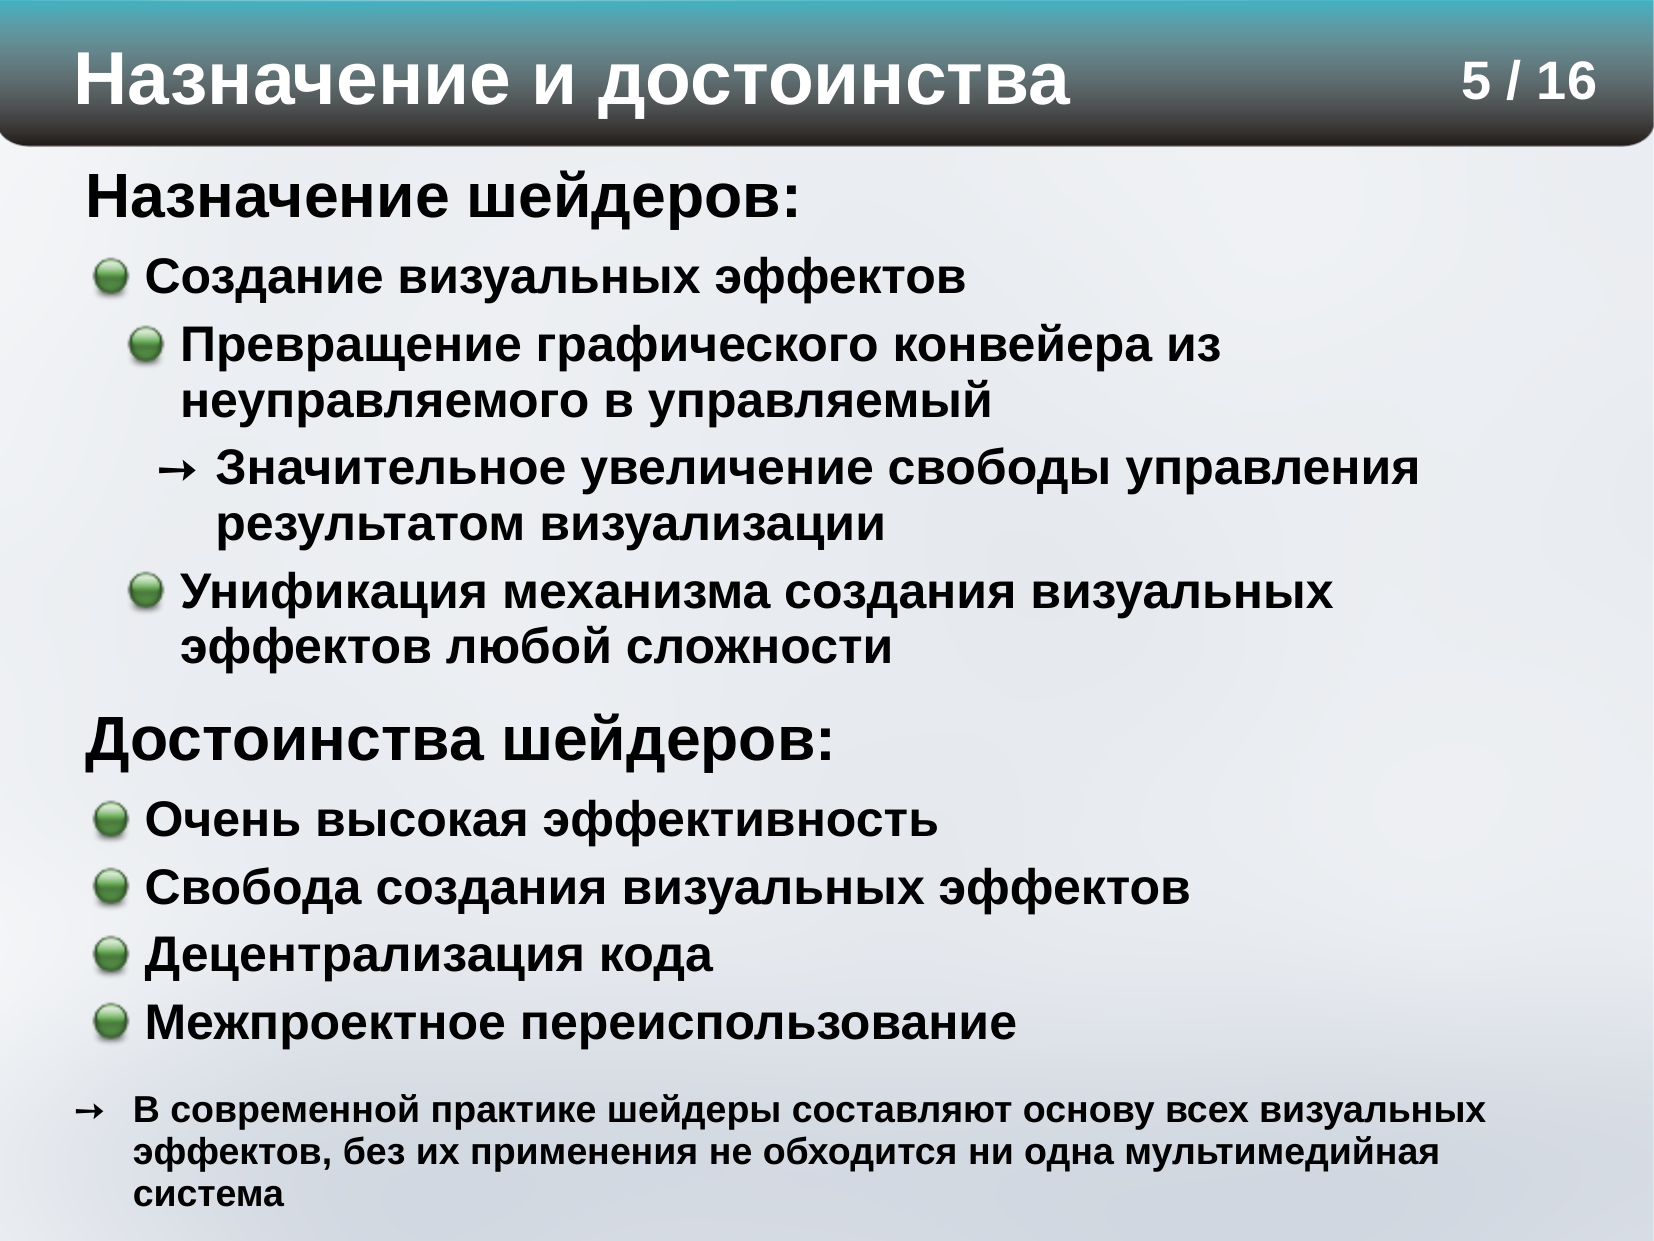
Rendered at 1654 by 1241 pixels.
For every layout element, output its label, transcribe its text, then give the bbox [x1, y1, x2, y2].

text_box <number> / 16 [1446, 42, 1654, 119]
text_box Назначение и достоинства [59, 29, 1418, 129]
text_box В современной практике шейдеры составляют основу всех визуальных эффектов, без их применения не обходится ни одна мультимедийная система [59, 1080, 1565, 1222]
picture [0, 0, 1654, 1241]
text_box Назначение шейдеров: Создание визуальных эффектов Превращение графического конвейера из неуправляемого в управляемый Значительное увеличение свободы управления результатом визуализации Унификация механизма создания визуальных эффектов любой сложности Достоинства шейдеров: Очень высокая эффективность Свобода создания визуальных эффектов Децентрализация кода Межпроектное переиспользование [70, 153, 1506, 1058]
